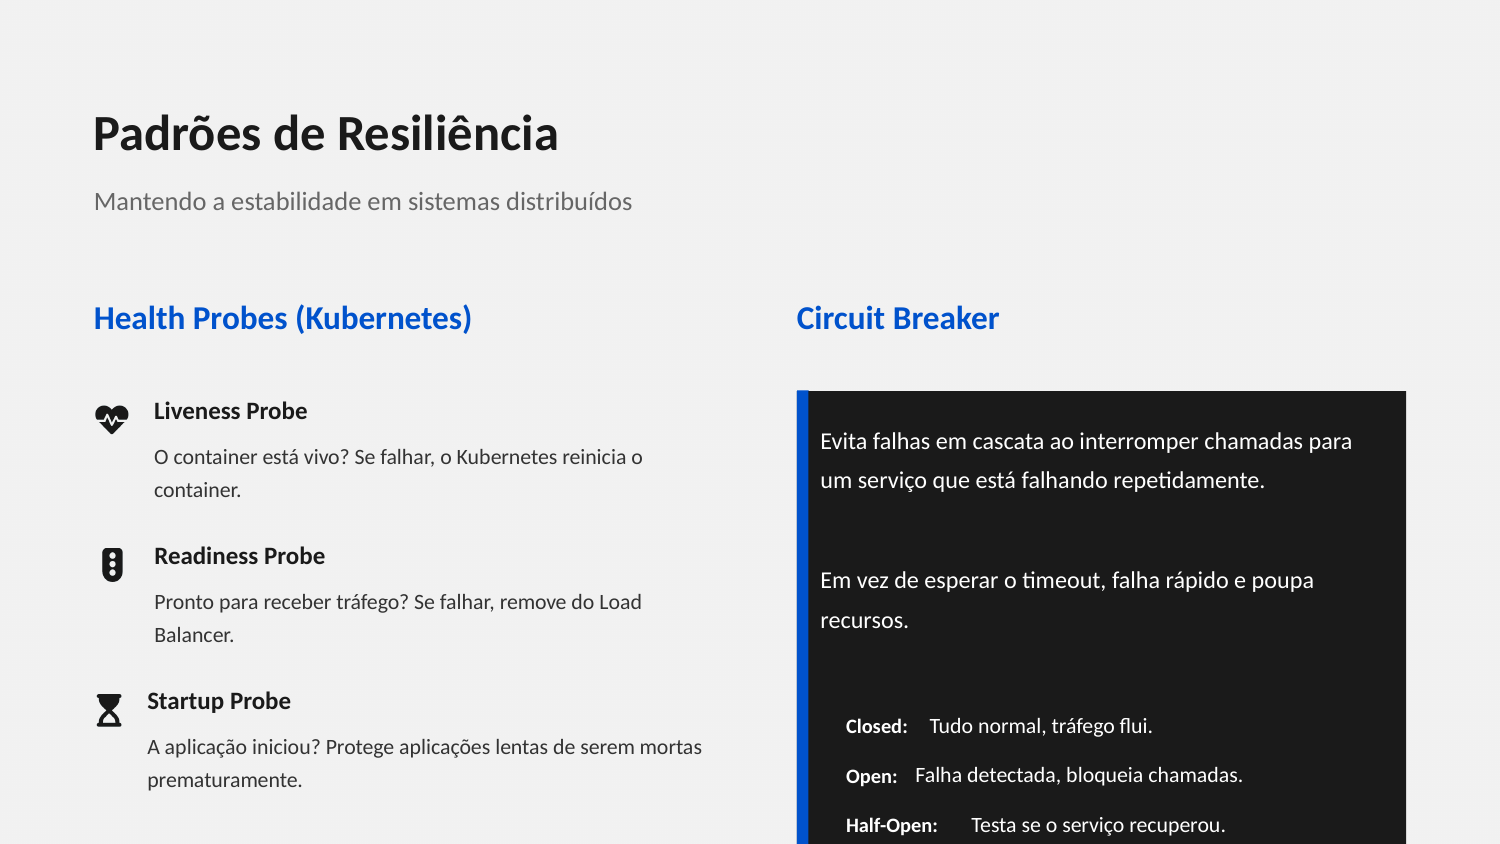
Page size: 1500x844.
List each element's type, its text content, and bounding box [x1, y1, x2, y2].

text_box Circuit Breaker [796, 290, 1000, 351]
text_box Half-Open: [846, 807, 939, 837]
text_box Open: [846, 758, 898, 788]
text_box Startup Probe [147, 681, 292, 715]
text_box Evita falhas em cascata ao interromper chamadas para um serviço que está falhando repetidamente. [820, 414, 1383, 494]
text_box Falha detectada, bloqueia chamadas. [915, 758, 1244, 788]
picture [0, 0, 1500, 844]
text_box Closed: [846, 708, 909, 738]
text_box Tudo normal, tráfego flui. [929, 708, 1154, 738]
text_box [796, 391, 1407, 844]
text_box Pronto para receber tráfego? Se falhar, remove do Load Balancer. [154, 580, 703, 648]
text_box Mantendo a estabilidade em sistemas distribuídos [93, 181, 634, 216]
text_box Health Probes (Kubernetes) [93, 290, 474, 351]
text_box Liveness Probe [154, 391, 308, 425]
text_box O container está vivo? Se falhar, o Kubernetes reinicia o container. [154, 435, 704, 502]
text_box A aplicação iniciou? Protege aplicações lentas de serem mortas prematuramente. [147, 725, 703, 792]
text_box Testa se o serviço recuperou. [971, 807, 1227, 837]
text_box Readiness Probe [154, 536, 326, 570]
text_box Padrões de Resiliência [93, 93, 560, 161]
text_box Em vez de esperar o timeout, falha rápido e poupa recursos. [820, 553, 1383, 634]
